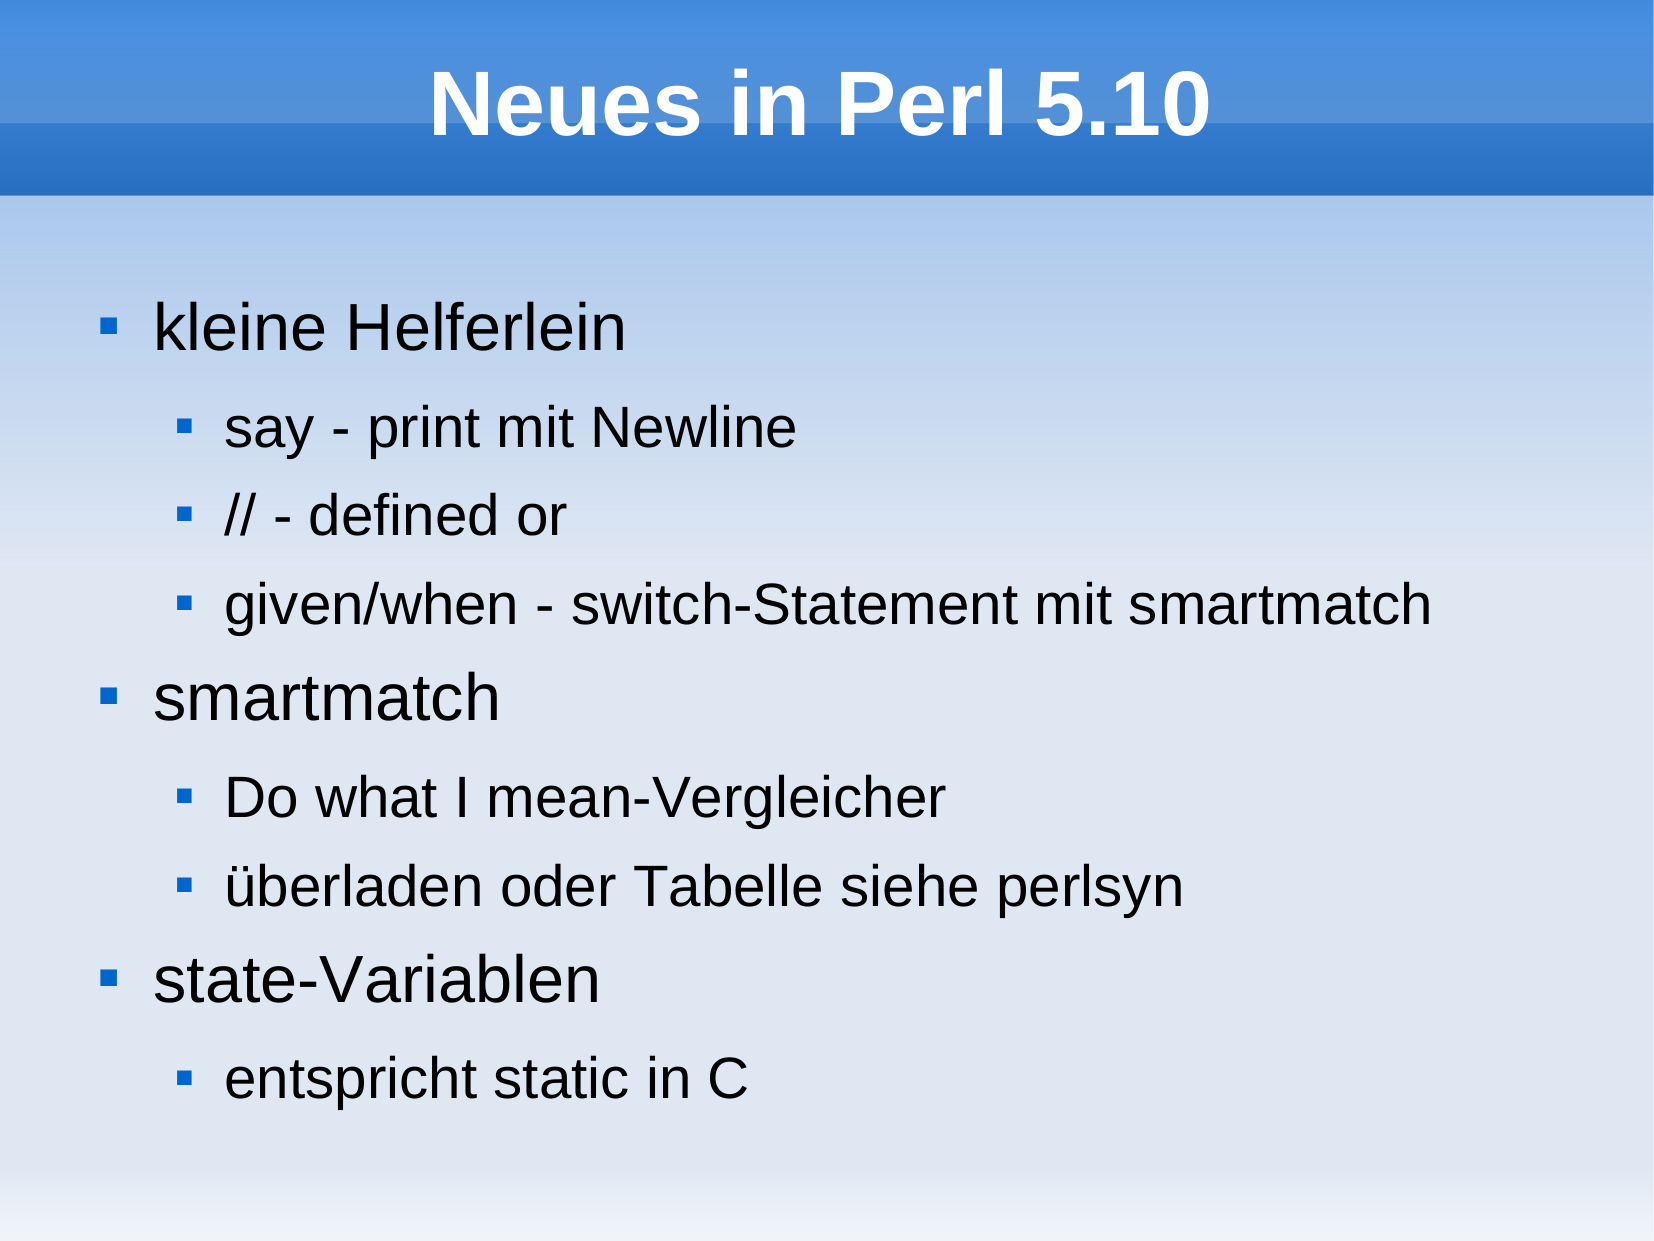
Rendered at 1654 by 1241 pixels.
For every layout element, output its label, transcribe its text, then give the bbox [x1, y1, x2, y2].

title Neues in Perl 5.10 [76, 0, 1565, 208]
list kleine Helferlein say - print mit Newline // - defined or given/when - switch-Statement mit smartmatch smartmatch Do what I mean-Vergleicher überladen oder Tabelle siehe perlsyn state-Variablen entspricht static in C [82, 290, 1571, 1112]
picture [0, 0, 1654, 1241]
